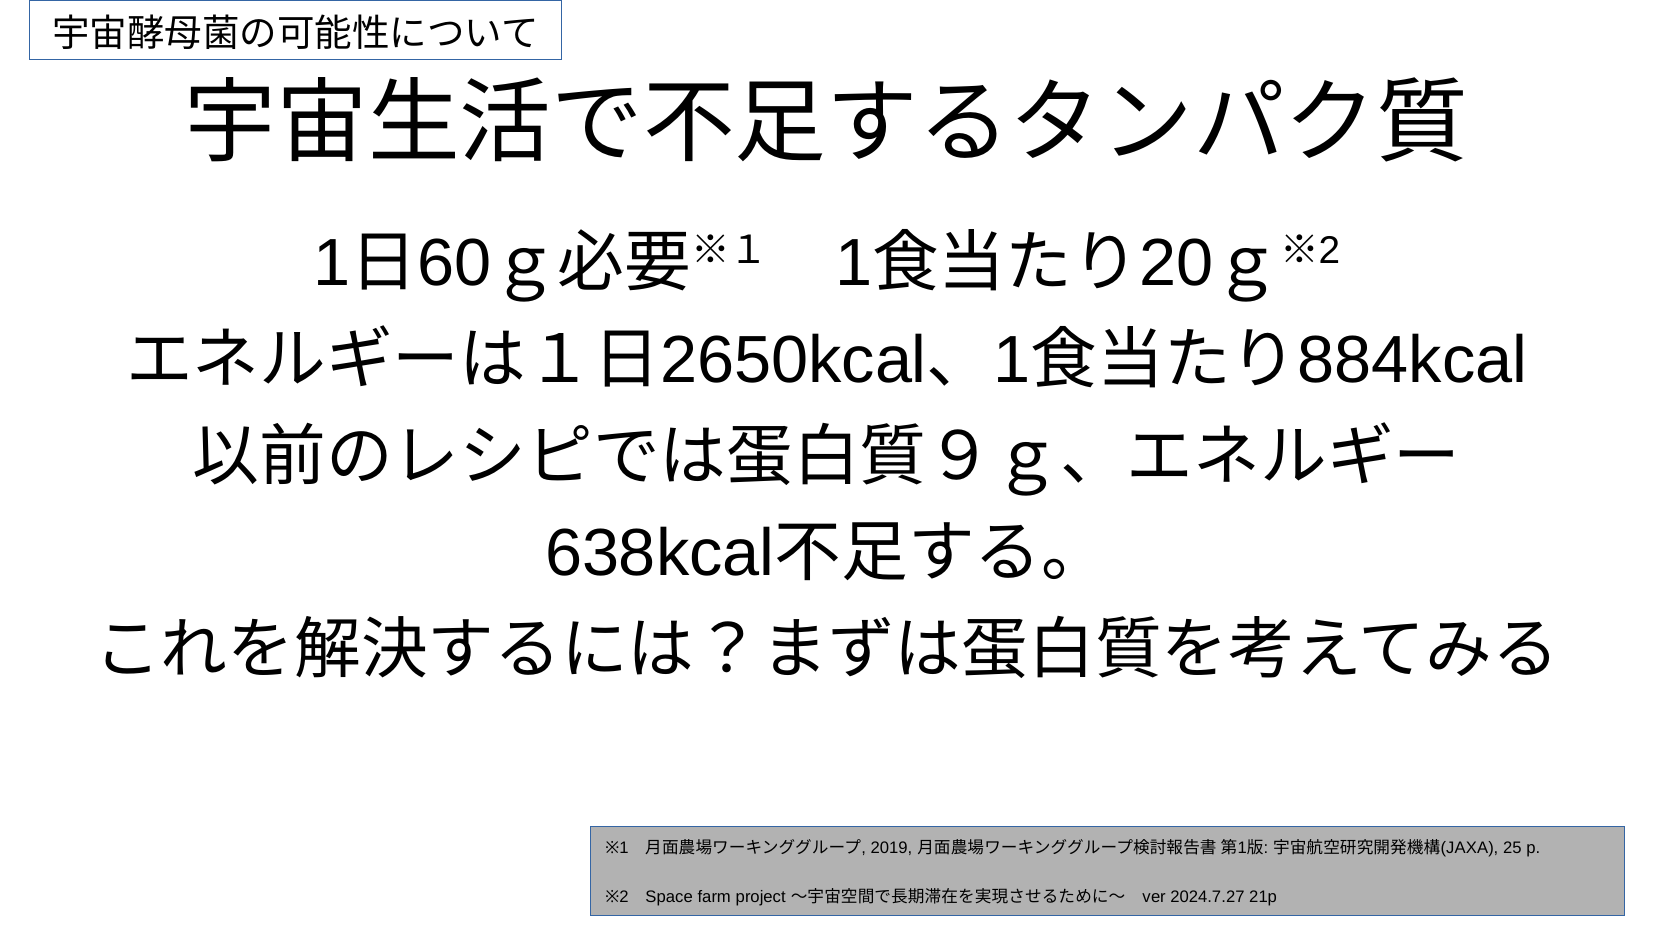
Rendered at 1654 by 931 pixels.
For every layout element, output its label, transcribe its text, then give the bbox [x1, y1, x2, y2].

subtitle 1日60ｇ必要※１ 1食当たり20ｇ※2 エネルギーは１日2650kcal、1食当たり884kcal 以前のレシピでは蛋白質９ｇ、エネルギー638kcal不足する。 これを解決するには？まずは蛋白質を考えてみる [82, 217, 1571, 758]
title 宇宙生活で不足するタンパク質 [82, 37, 1571, 193]
text_box ※1 月面農場ワーキンググループ, 2019, 月面農場ワーキンググループ検討報告書 第1版: 宇宙航空研究開発機構(JAXA), 25 p. ※2 Space farm project ～宇宙空間で長期滞在を実現させるために～ ver 2024.7.27 21p [590, 826, 1625, 916]
text_box 宇宙酵母菌の可能性について [29, 0, 562, 60]
